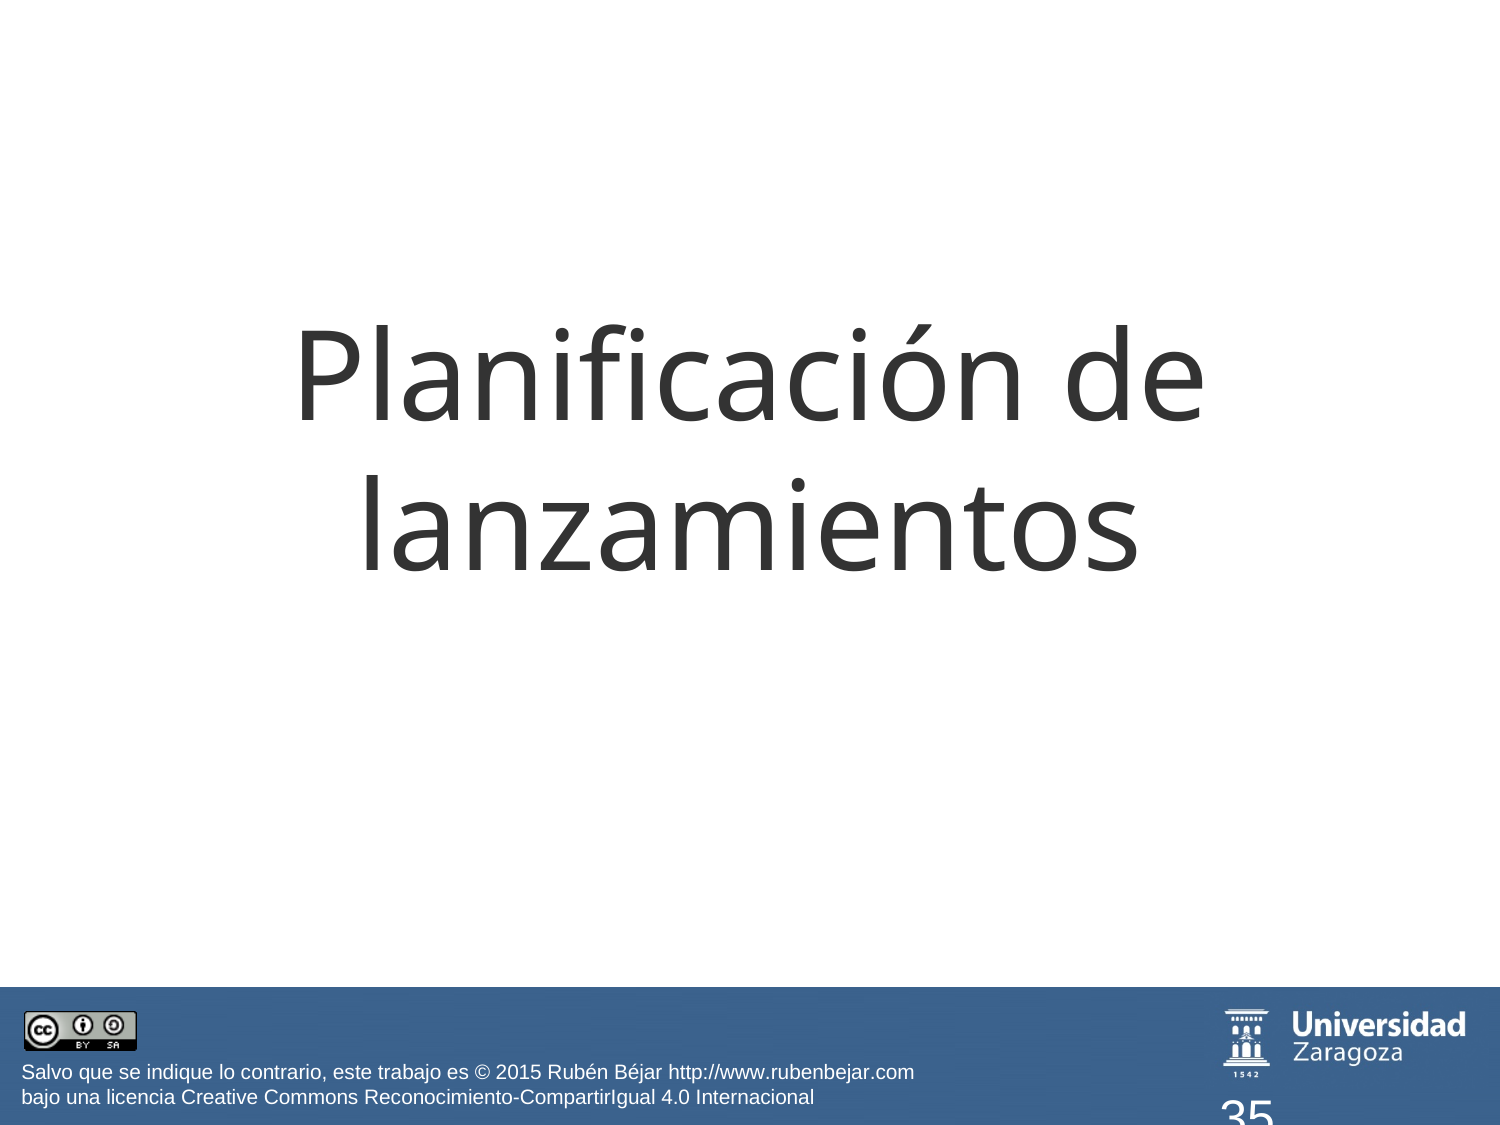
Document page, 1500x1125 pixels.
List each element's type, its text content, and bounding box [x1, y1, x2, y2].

text_box Planificación de lanzamientos [169, 307, 1331, 585]
picture [0, 987, 1500, 1125]
